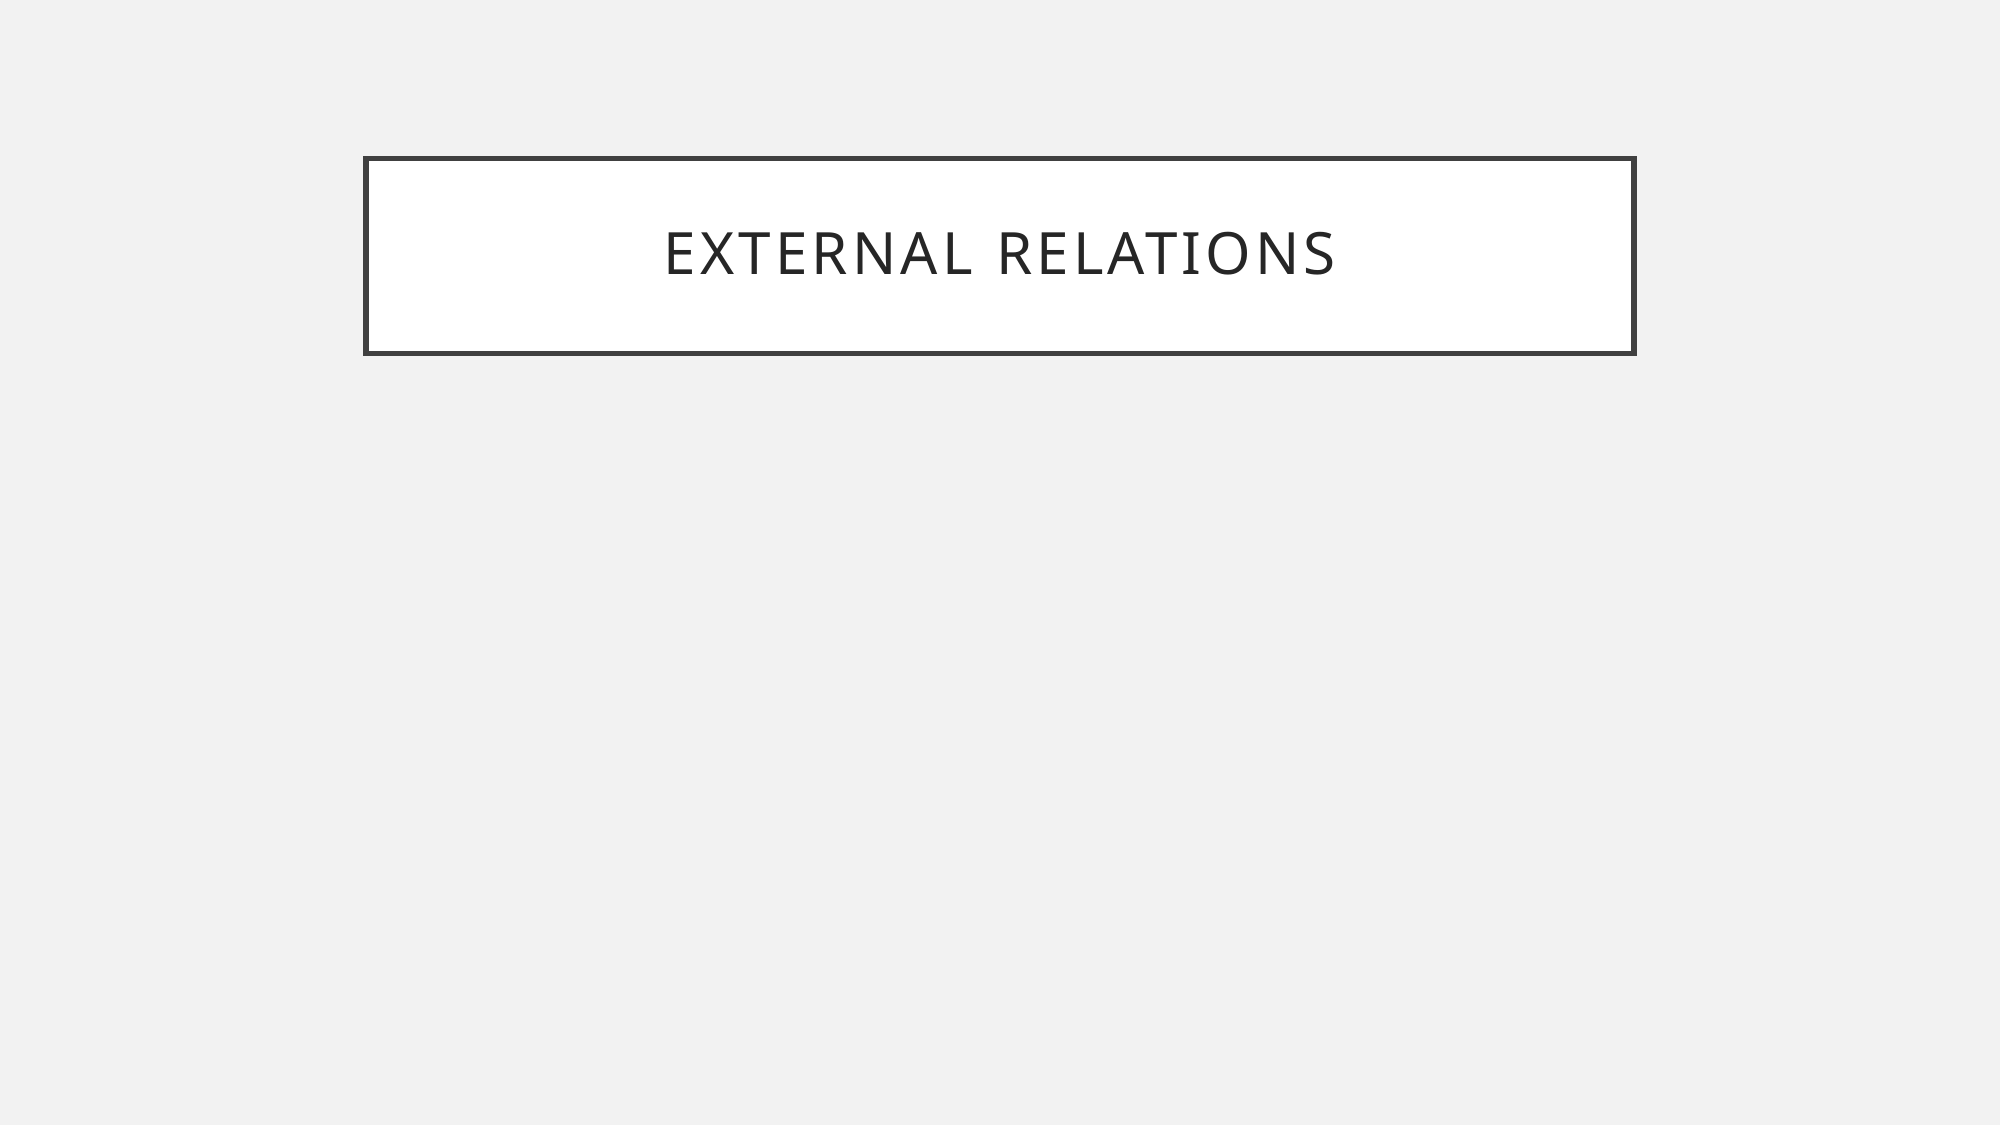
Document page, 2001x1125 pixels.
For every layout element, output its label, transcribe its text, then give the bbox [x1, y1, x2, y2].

title External relations [366, 158, 1634, 354]
